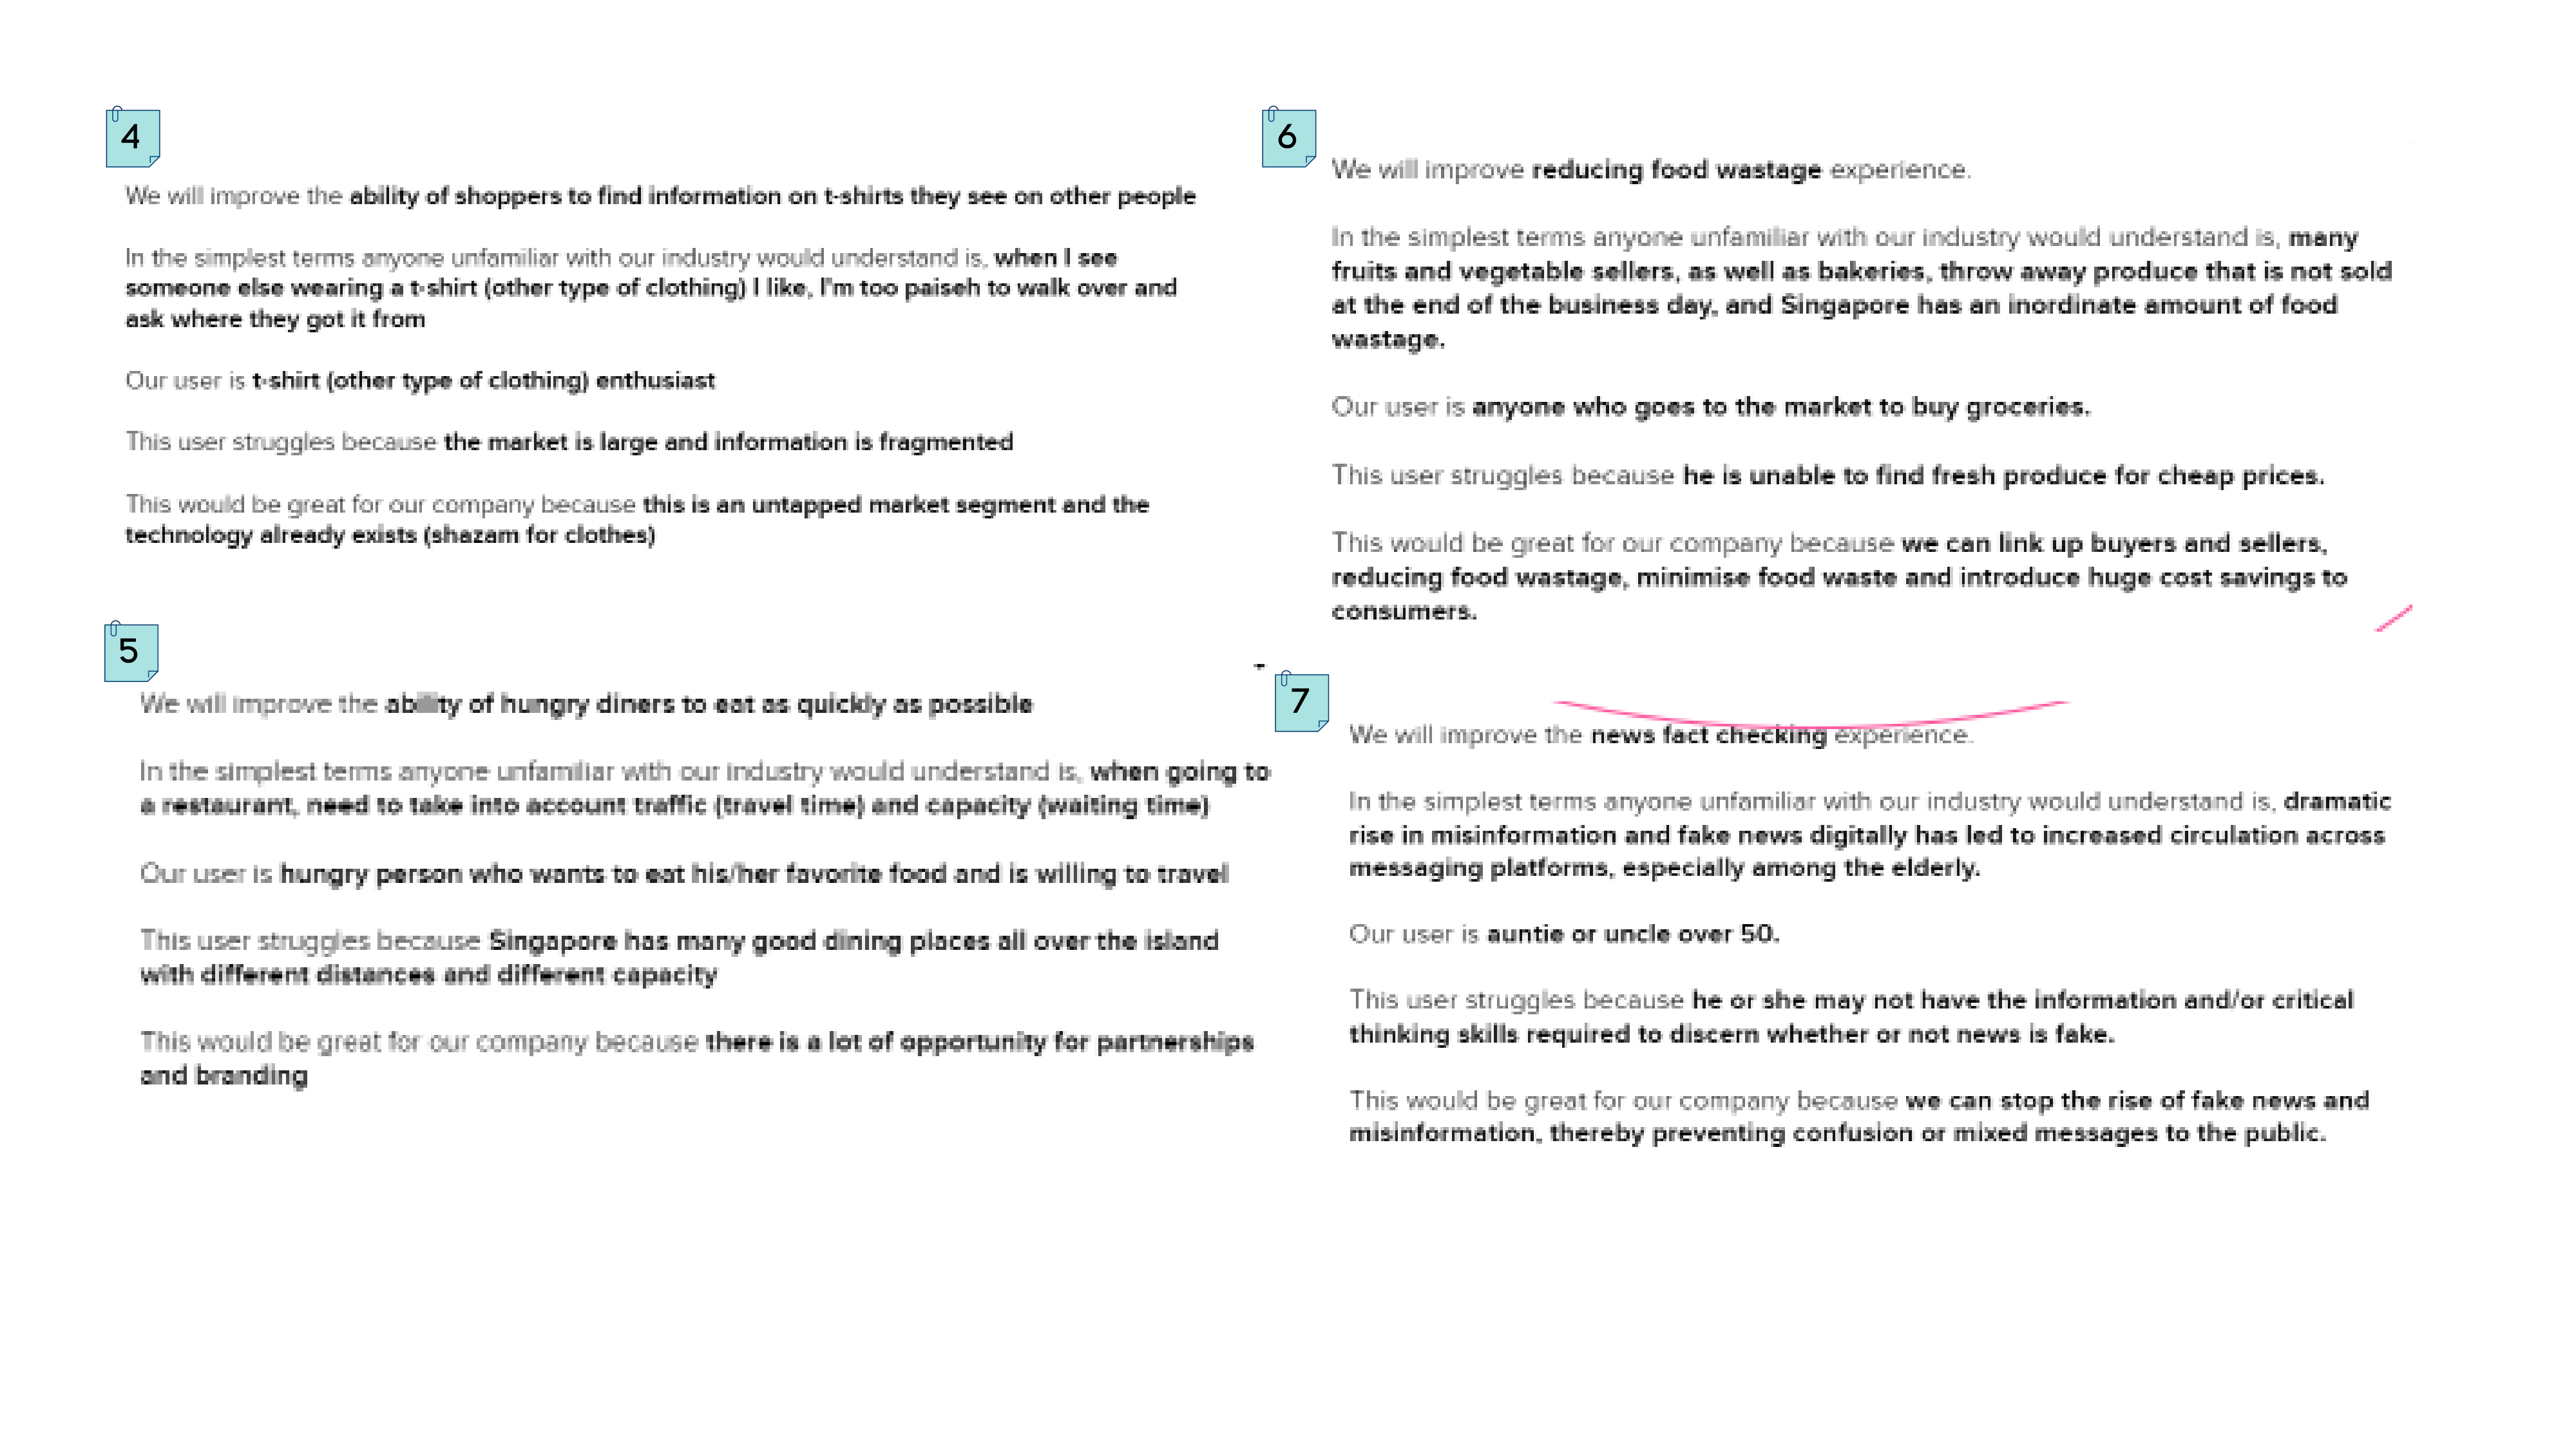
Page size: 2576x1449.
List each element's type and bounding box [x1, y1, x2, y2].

picture [1239, 90, 2412, 632]
picture [80, 90, 1212, 571]
picture [80, 605, 2454, 1167]
